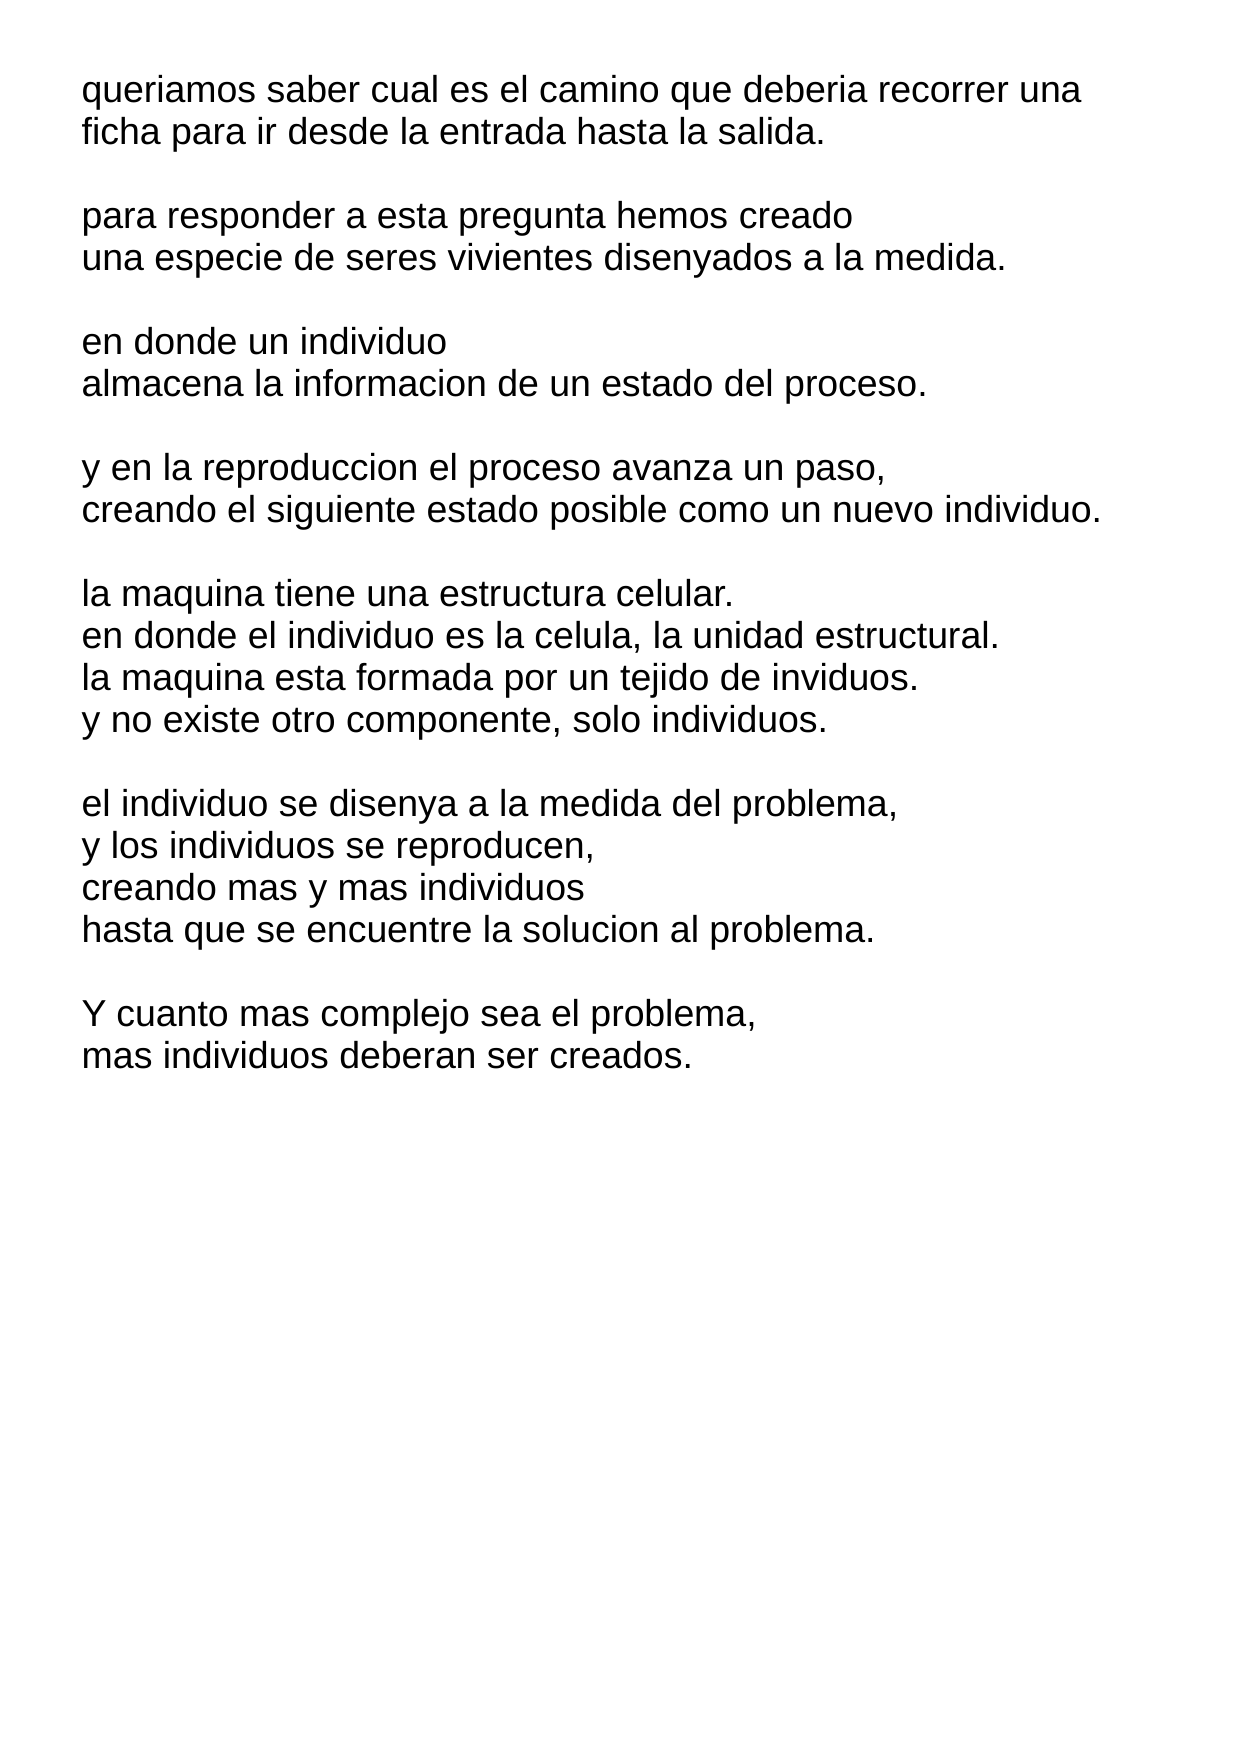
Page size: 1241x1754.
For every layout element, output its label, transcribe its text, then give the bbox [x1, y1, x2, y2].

text_box queriamos saber cual es el camino que deberia recorrer una ficha para ir desde la entrada hasta la salida. para responder a esta pregunta hemos creado una especie de seres vivientes disenyados a la medida. en donde un individuo almacena la informacion de un estado del proceso. y en la reproduccion el proceso avanza un paso, creando el siguiente estado posible como un nuevo individuo. la maquina tiene una estructura celular. en donde el individuo es la celula, la unidad estructural. la maquina esta formada por un tejido de inviduos. y no existe otro componente, solo individuos. el individuo se disenya a la medida del problema, y los individuos se reproducen, creando mas y mas individuos hasta que se encuentre la solucion al problema. Y cuanto mas complejo sea el problema, mas individuos deberan ser creados. [66, 61, 1182, 1085]
